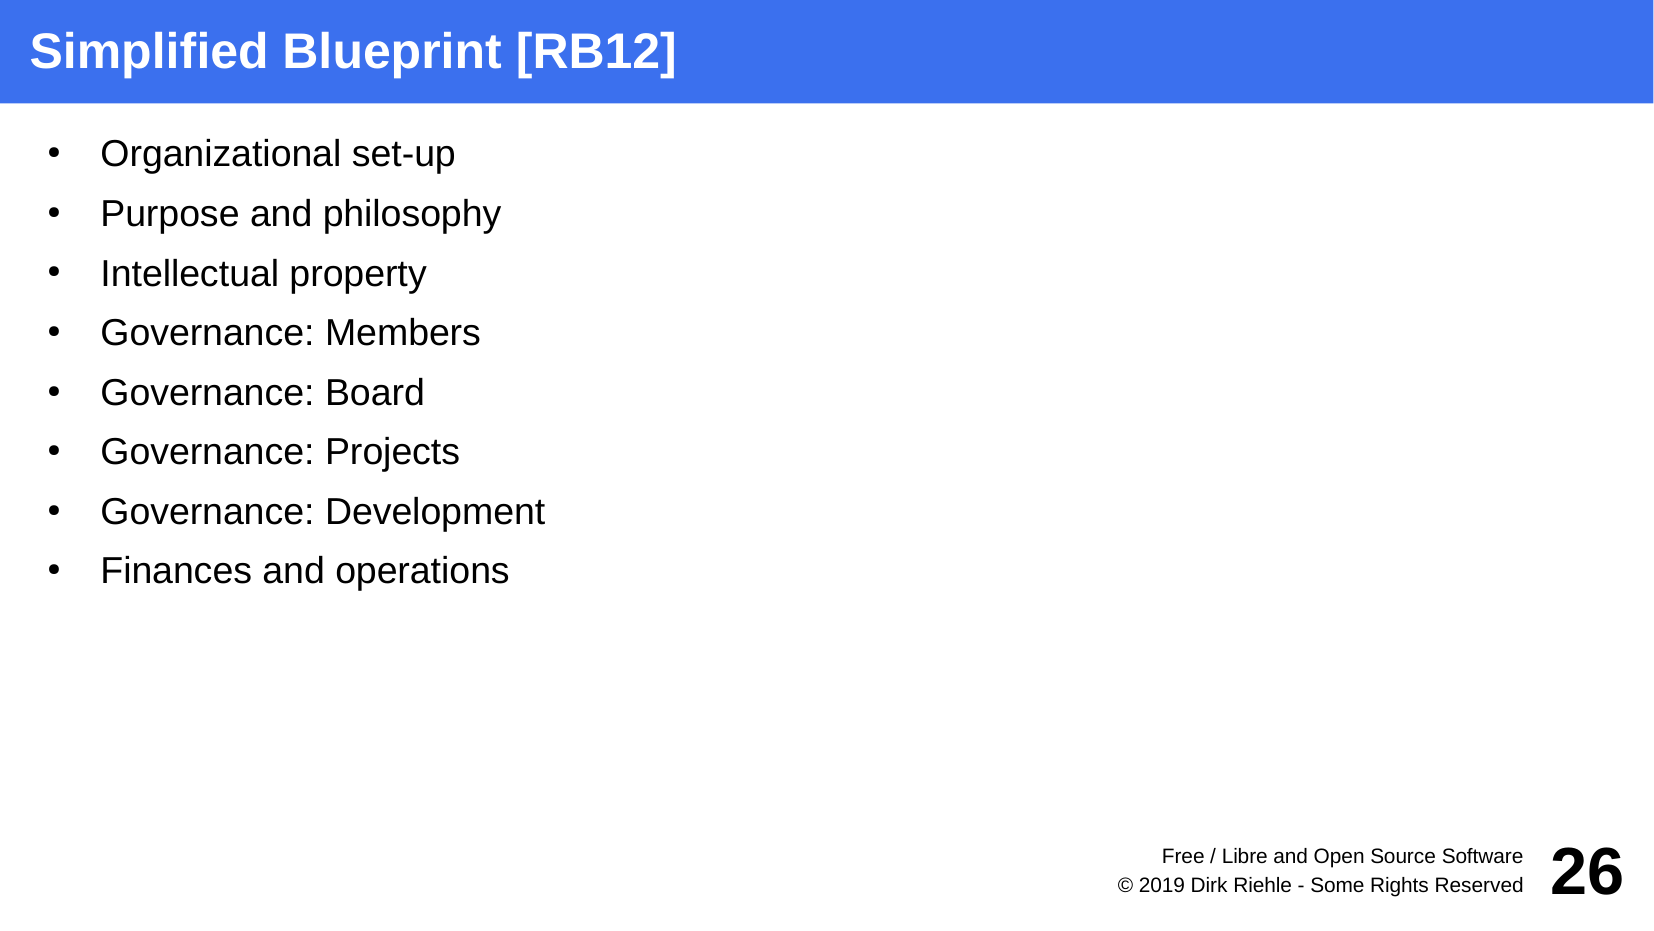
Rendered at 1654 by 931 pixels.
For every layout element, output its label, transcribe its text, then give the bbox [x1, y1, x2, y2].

list Organizational set-up Purpose and philosophy Intellectual property Governance: Members Governance: Board Governance: Projects Governance: Development Finances and operations [29, 132, 1625, 813]
title Simplified Blueprint [RB12] [0, 0, 1654, 104]
